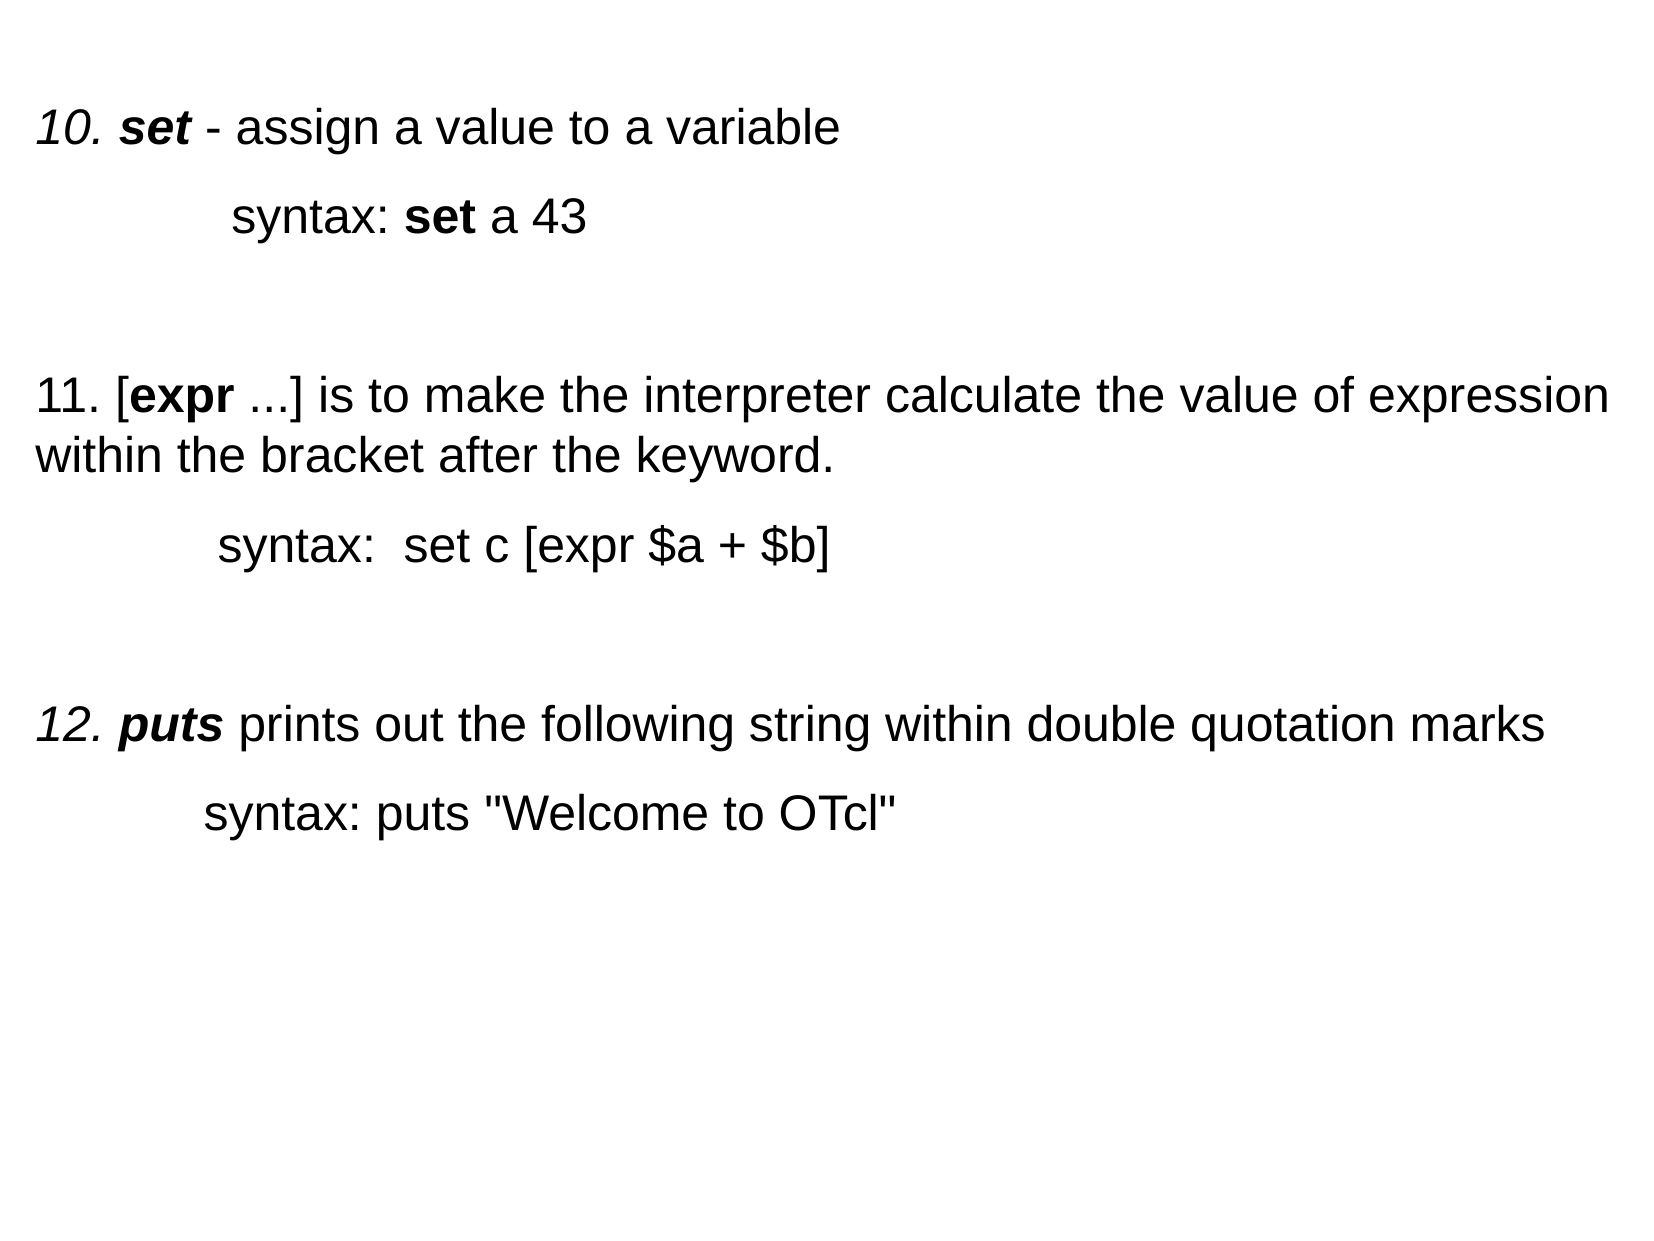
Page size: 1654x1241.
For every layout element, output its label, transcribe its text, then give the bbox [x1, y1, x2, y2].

list 10. set - assign a value to a variable syntax: set a 43 11. [expr ...] is to make the interpreter calculate the value of expression within the bracket after the keyword. syntax: set c [expr $a + $b] 12. puts prints out the following string within double quotation marks syntax: puts "Welcome to OTcl" [35, 94, 1642, 1158]
